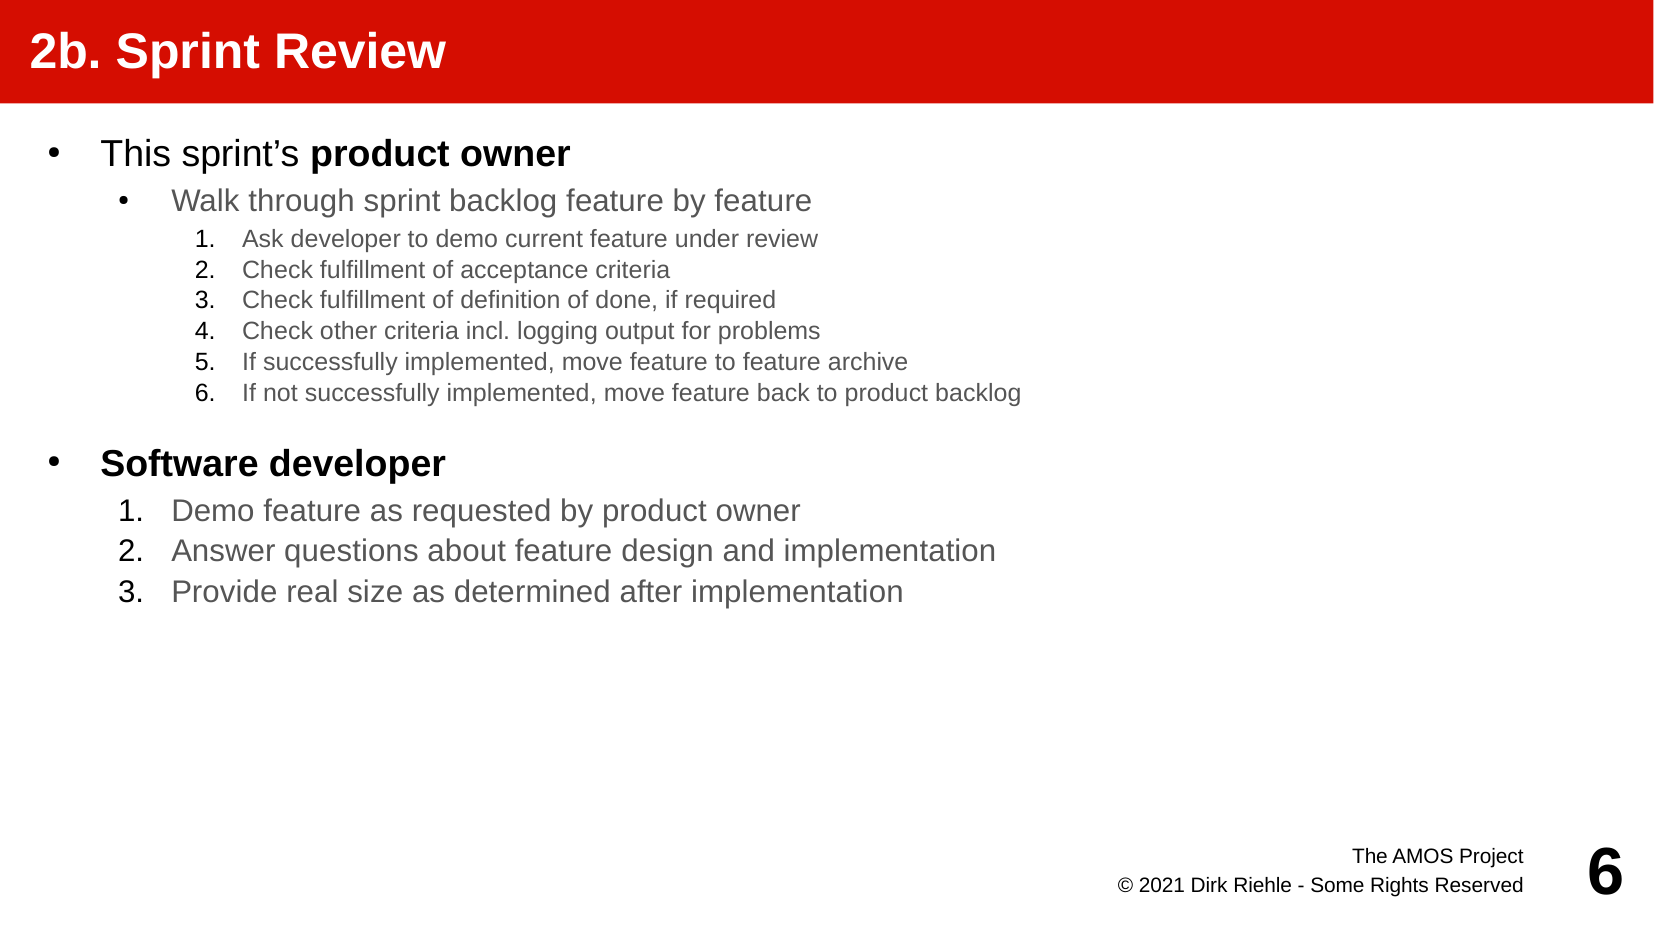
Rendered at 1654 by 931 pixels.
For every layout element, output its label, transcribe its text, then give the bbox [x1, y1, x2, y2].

title 2b. Sprint Review [0, 0, 1654, 104]
list This sprint’s product owner Walk through sprint backlog feature by feature Ask developer to demo current feature under review Check fulfillment of acceptance criteria Check fulfillment of definition of done, if required Check other criteria incl. logging output for problems If successfully implemented, move feature to feature archive If not successfully implemented, move feature back to product backlog Software developer Demo feature as requested by product owner Answer questions about feature design and implementation Provide real size as determined after implementation [29, 132, 1625, 813]
